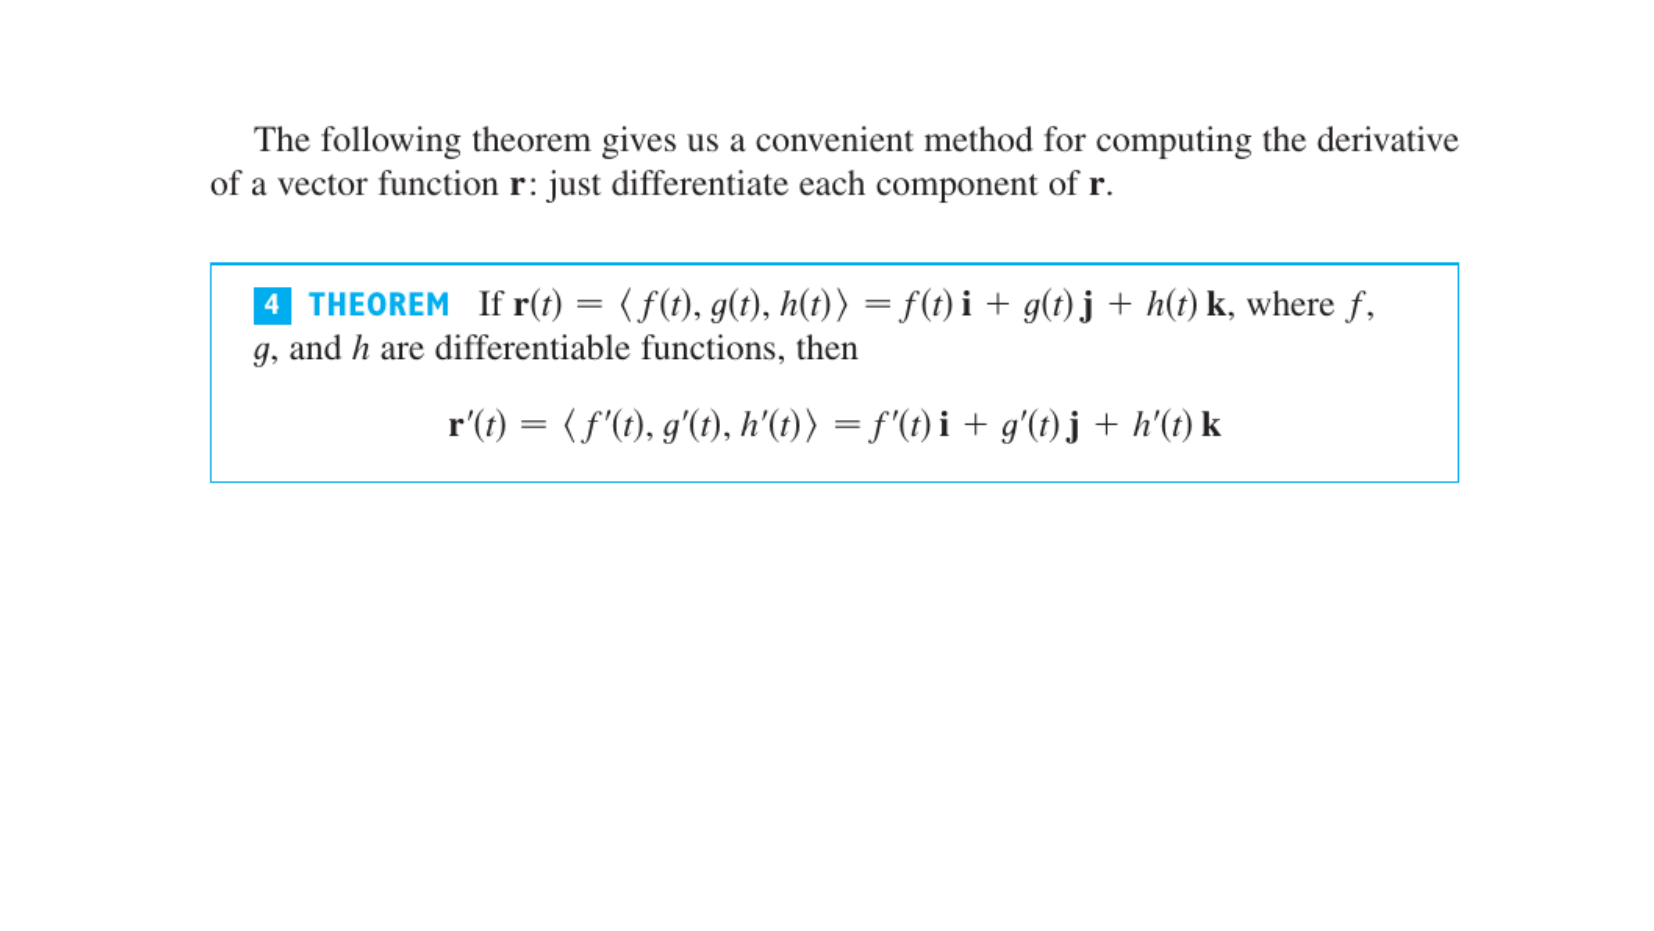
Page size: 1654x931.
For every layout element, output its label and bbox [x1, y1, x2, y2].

picture [165, 106, 1497, 502]
